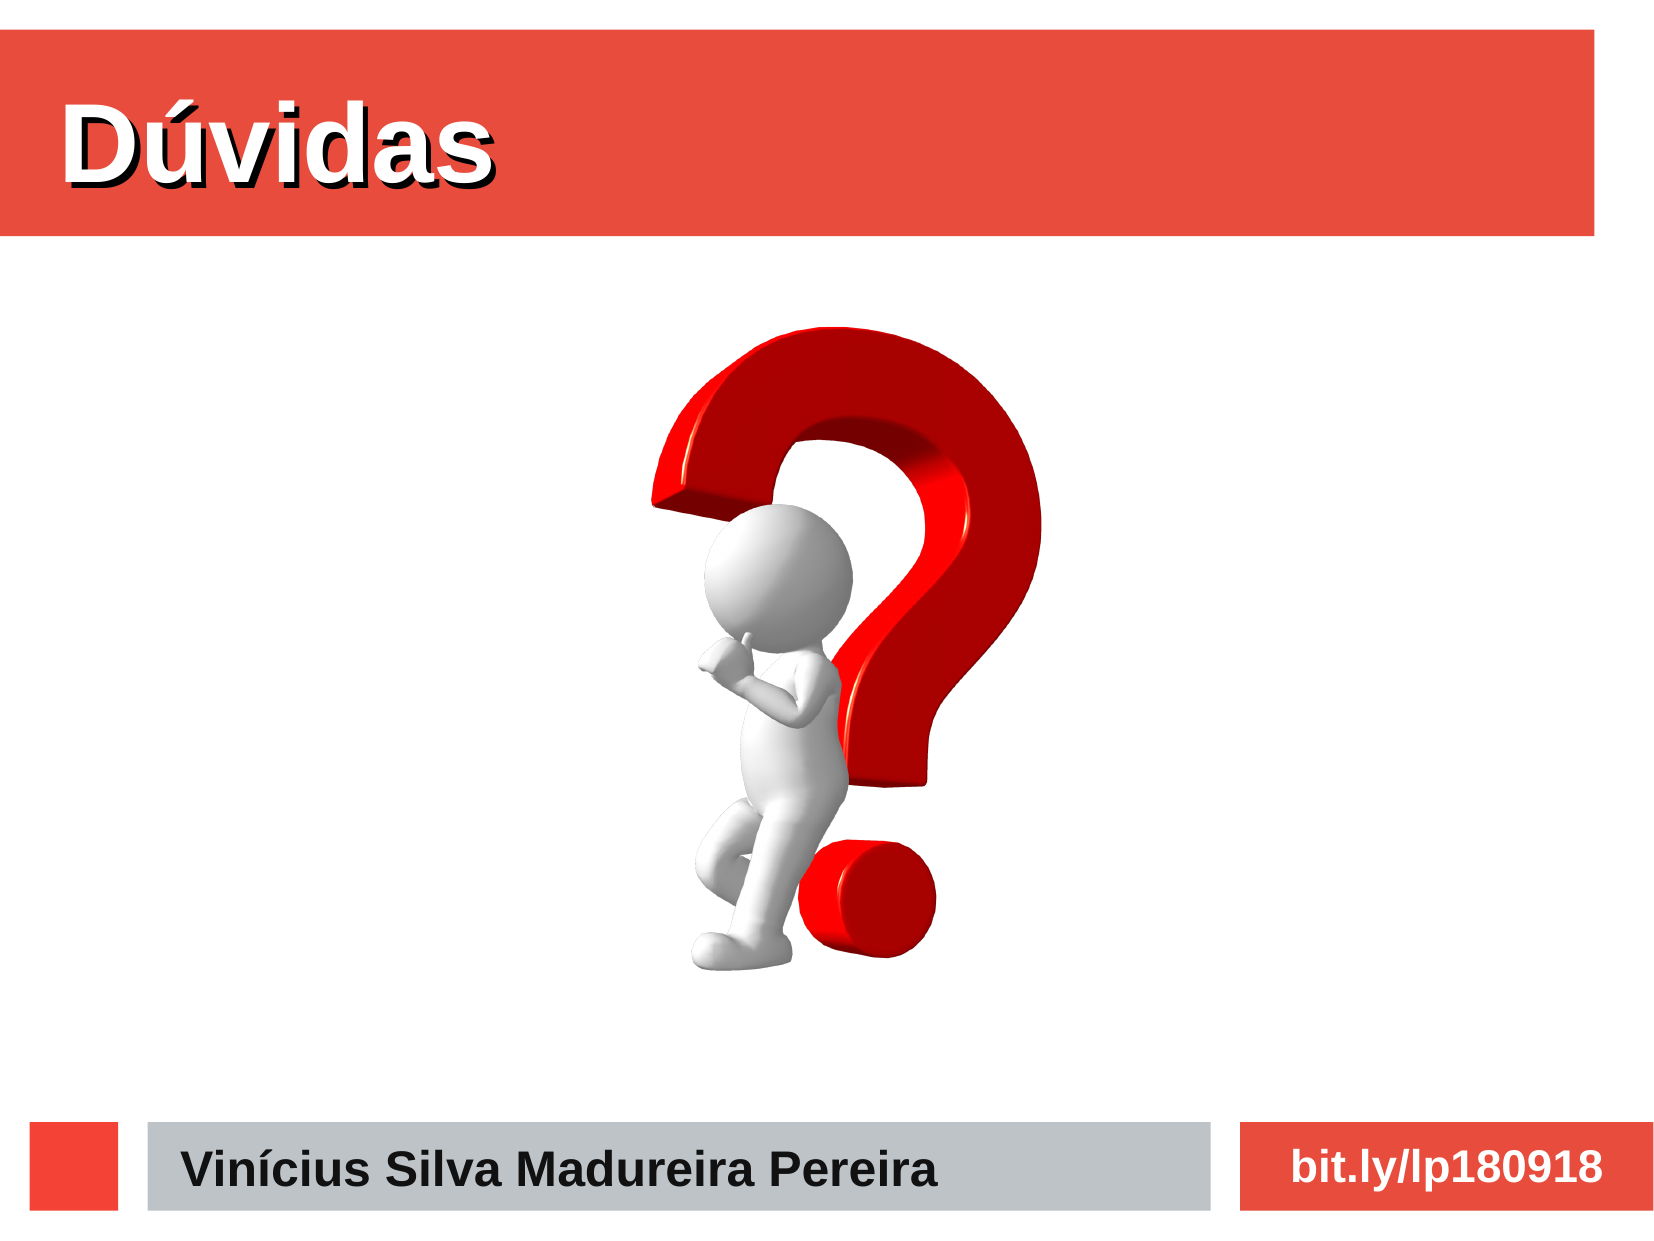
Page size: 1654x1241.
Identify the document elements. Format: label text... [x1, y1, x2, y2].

text_box Vinícius Silva Madureira Pereira [165, 1133, 1170, 1205]
picture [494, 315, 1159, 981]
text_box bit.ly/lp180918 [1228, 1133, 1654, 1205]
title Dúvidas [59, 59, 1595, 207]
